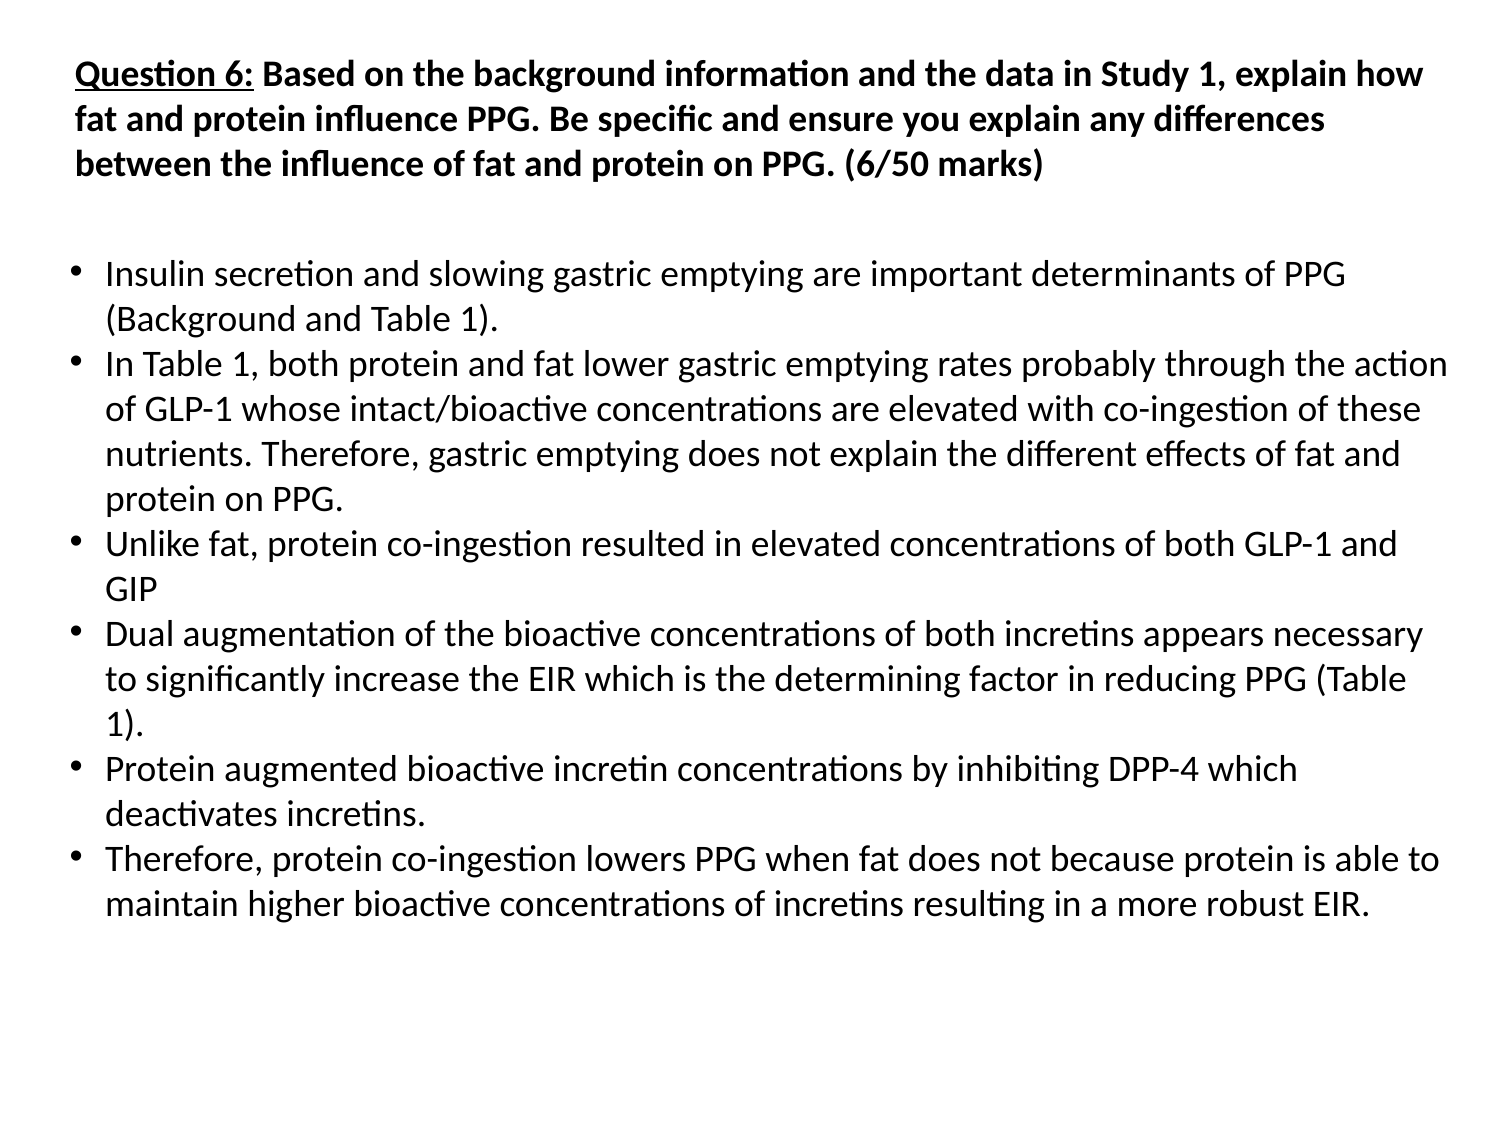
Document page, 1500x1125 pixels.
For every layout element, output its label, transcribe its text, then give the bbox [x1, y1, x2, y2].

text_box Question 6: Based on the background information and the data in Study 1, explain how fat and protein influence PPG. Be specific and ensure you explain any differences between the influence of fat and protein on PPG. (6/50 marks) [60, 41, 1478, 307]
text_box Insulin secretion and slowing gastric emptying are important determinants of PPG (Background and Table 1). In Table 1, both protein and fat lower gastric emptying rates probably through the action of GLP-1 whose intact/bioactive concentrations are elevated with co-ingestion of these nutrients. Therefore, gastric emptying does not explain the different effects of fat and protein on PPG. Unlike fat, protein co-ingestion resulted in elevated concentrations of both GLP-1 and GIP Dual augmentation of the bioactive concentrations of both incretins appears necessary to significantly increase the EIR which is the determining factor in reducing PPG (Table 1). Protein augmented bioactive incretin concentrations by inhibiting DPP-4 which deactivates incretins. Therefore, protein co-ingestion lowers PPG when fat does not because protein is able to maintain higher bioactive concentrations of incretins resulting in a more robust EIR. [54, 241, 1468, 1125]
